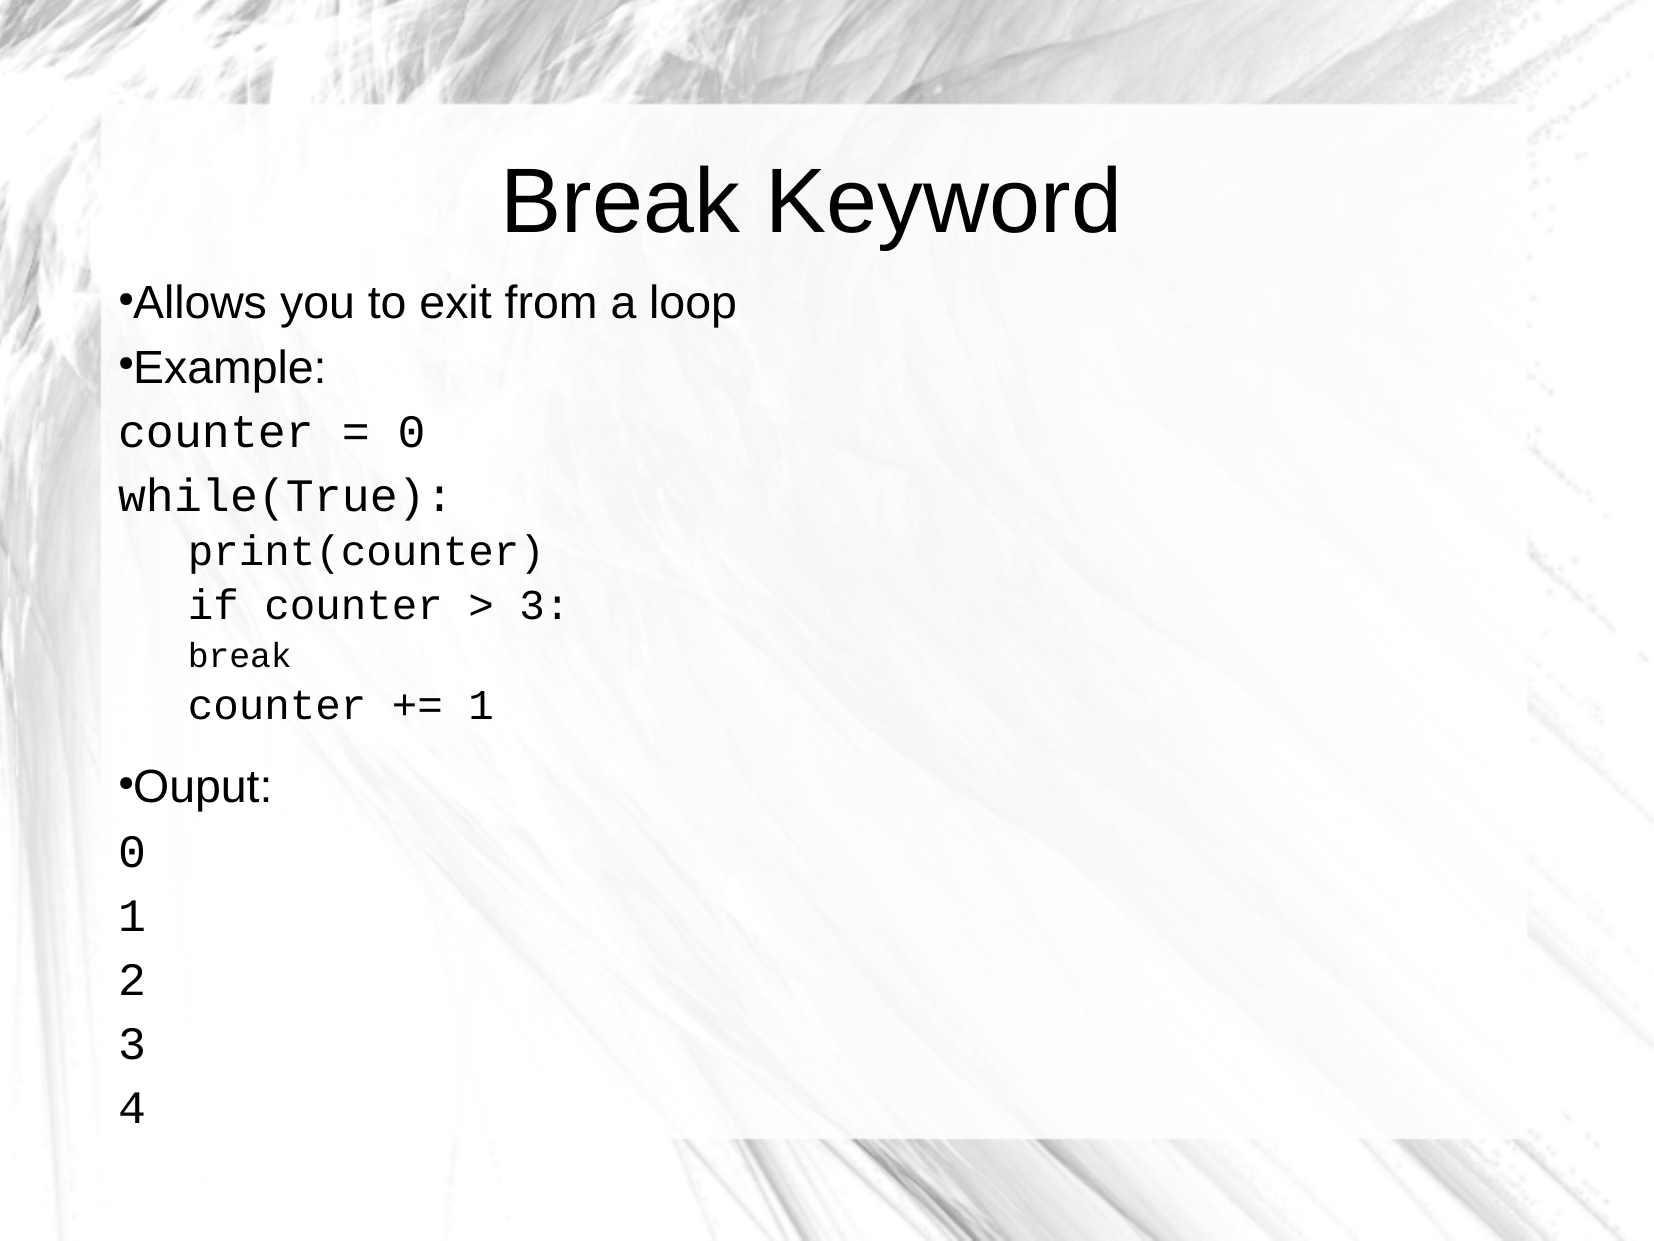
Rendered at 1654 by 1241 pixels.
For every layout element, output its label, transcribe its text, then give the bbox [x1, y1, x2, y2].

list Allows you to exit from a loop Example: counter = 0 while(True): print(counter) if counter > 3: break counter += 1 Ouput: 0 1 2 3 4 [118, 272, 1571, 1134]
title Break Keyword [118, 112, 1506, 272]
